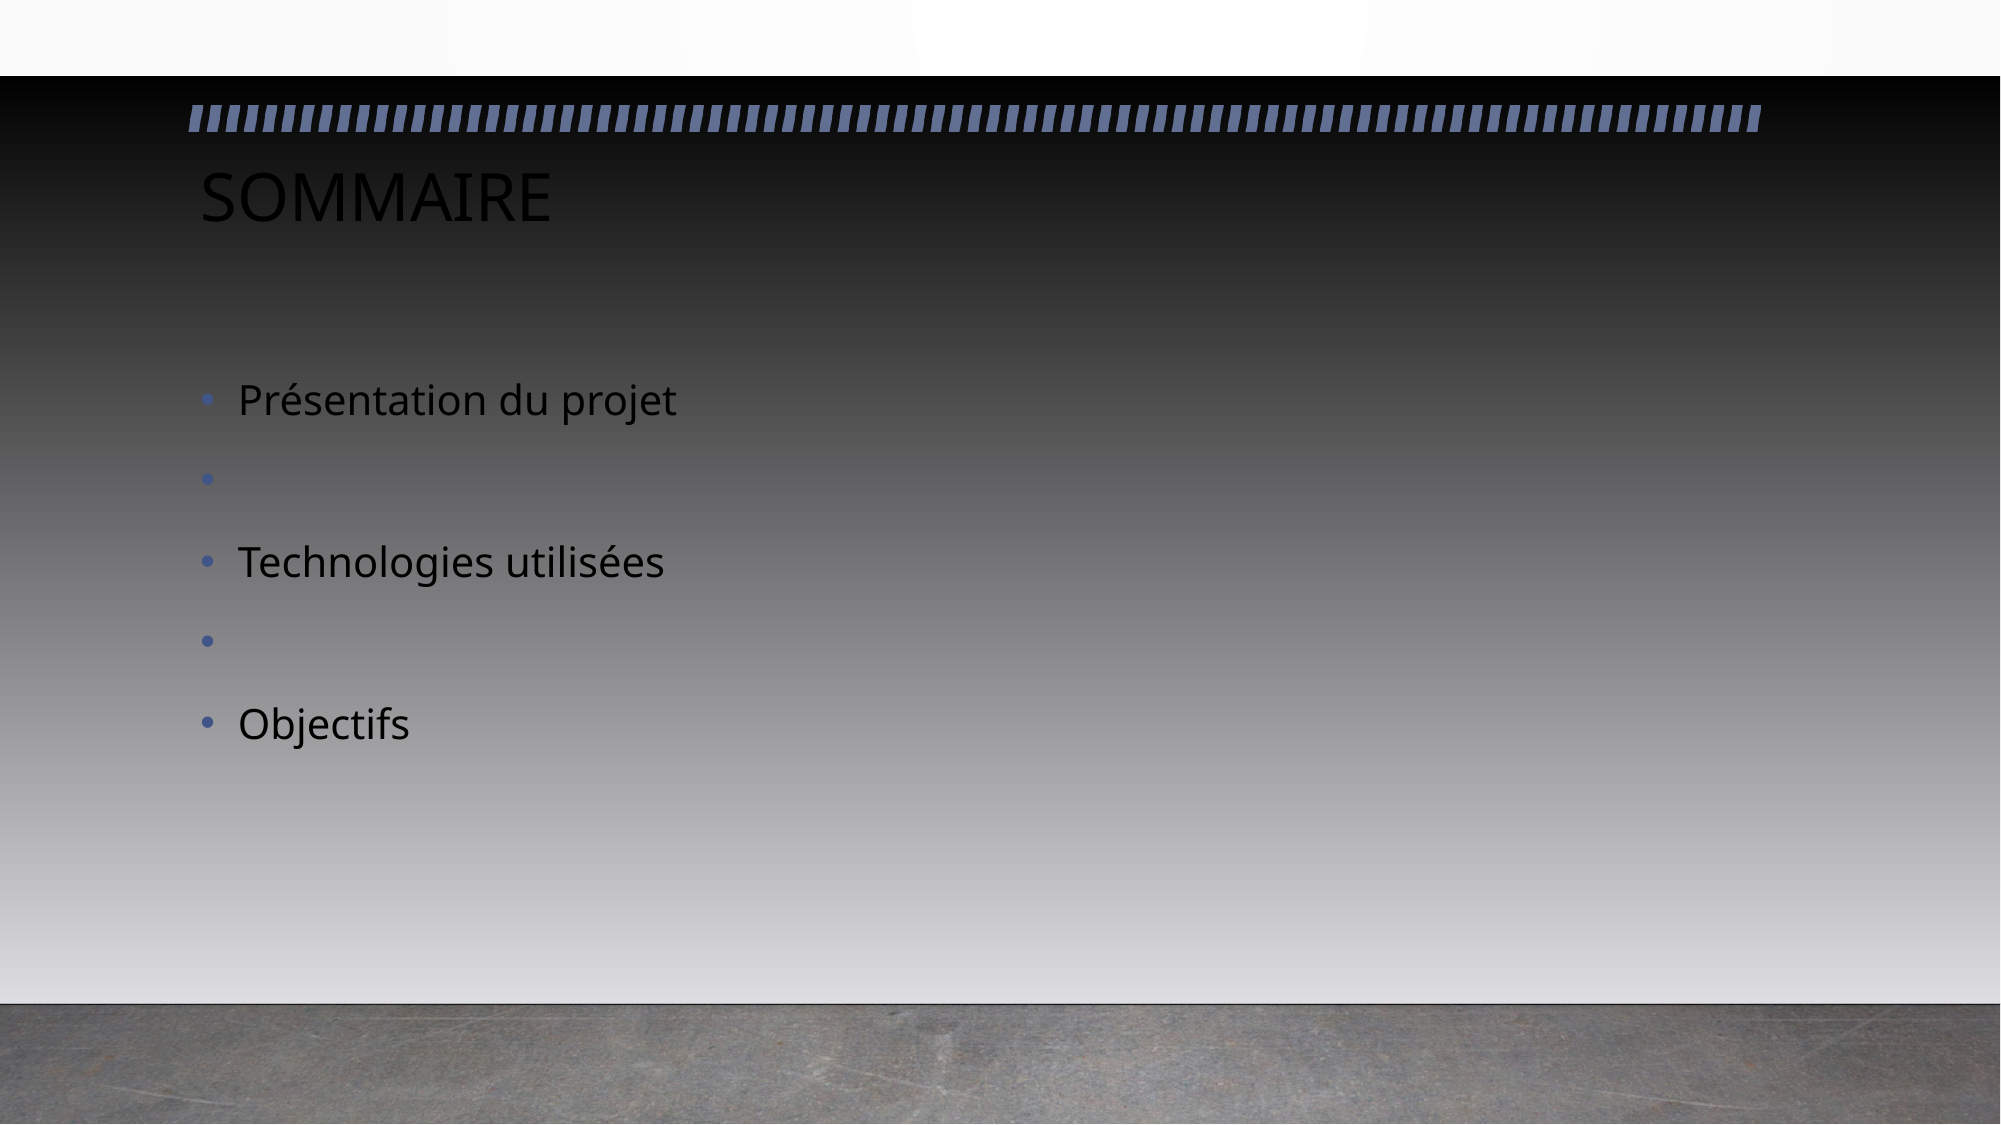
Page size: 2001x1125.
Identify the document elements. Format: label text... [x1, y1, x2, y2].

title SOMMAIRE [185, 156, 1761, 329]
list Présentation du projet Technologies utilisées Objectifs [185, 356, 1761, 897]
